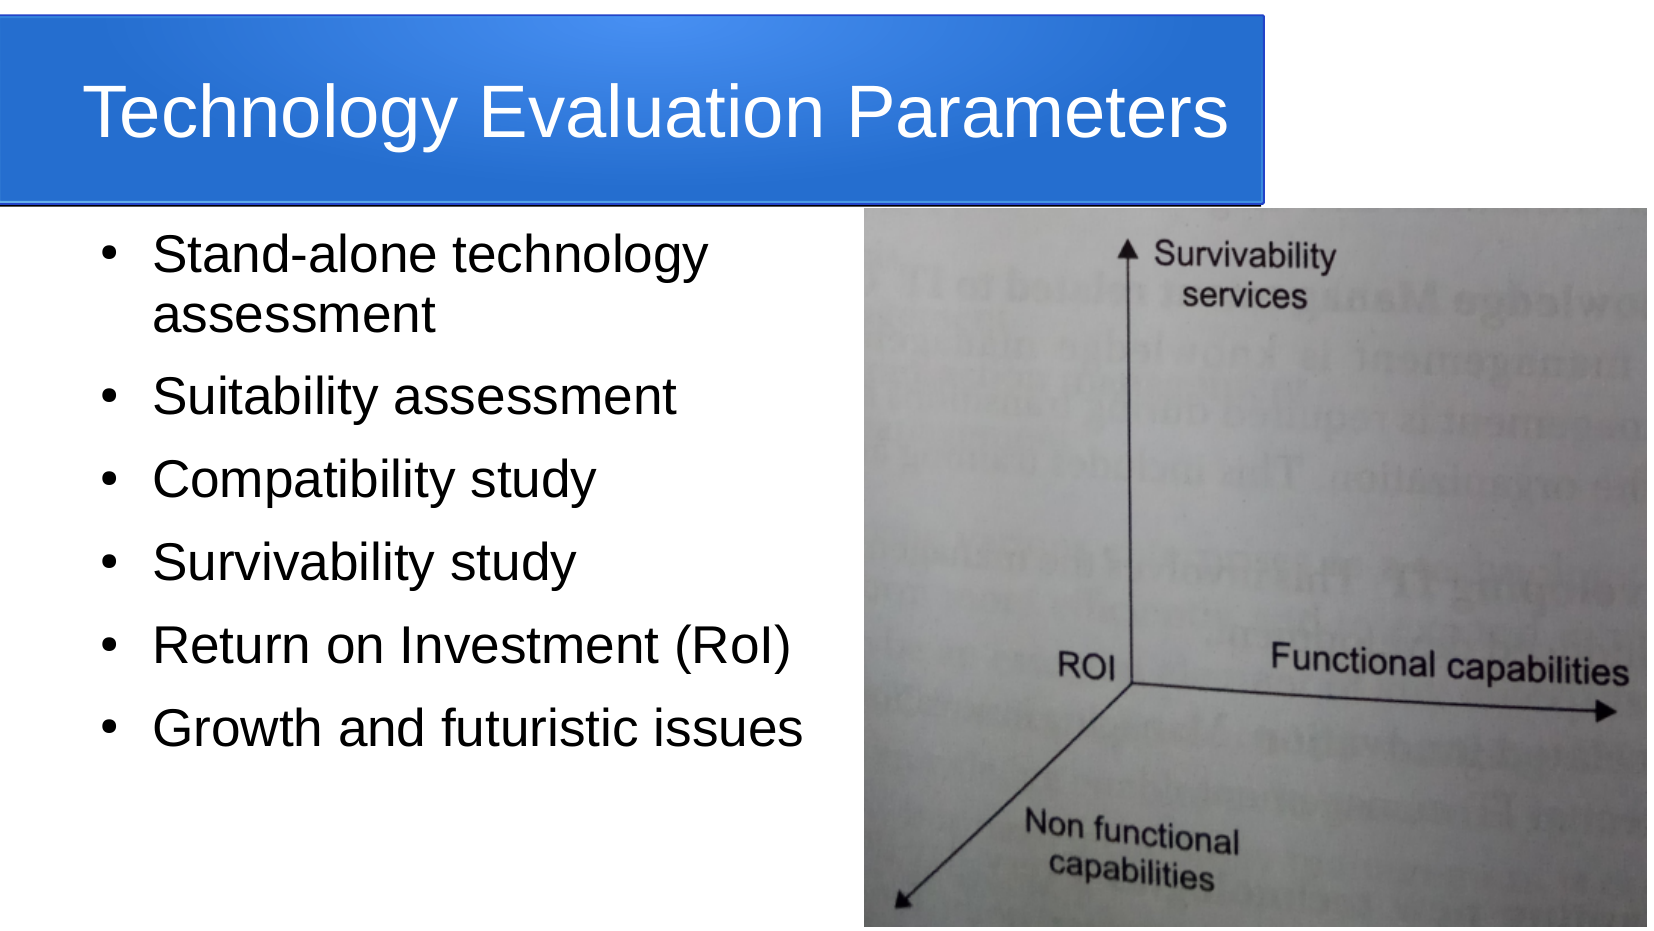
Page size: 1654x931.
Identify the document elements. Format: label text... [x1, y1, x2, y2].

title Technology Evaluation Parameters [82, 35, 1235, 189]
picture [864, 208, 1647, 927]
list Stand-alone technology assessment Suitability assessment Compatibility study Survivability study Return on Investment (RoI) Growth and futuristic issues [82, 224, 809, 764]
